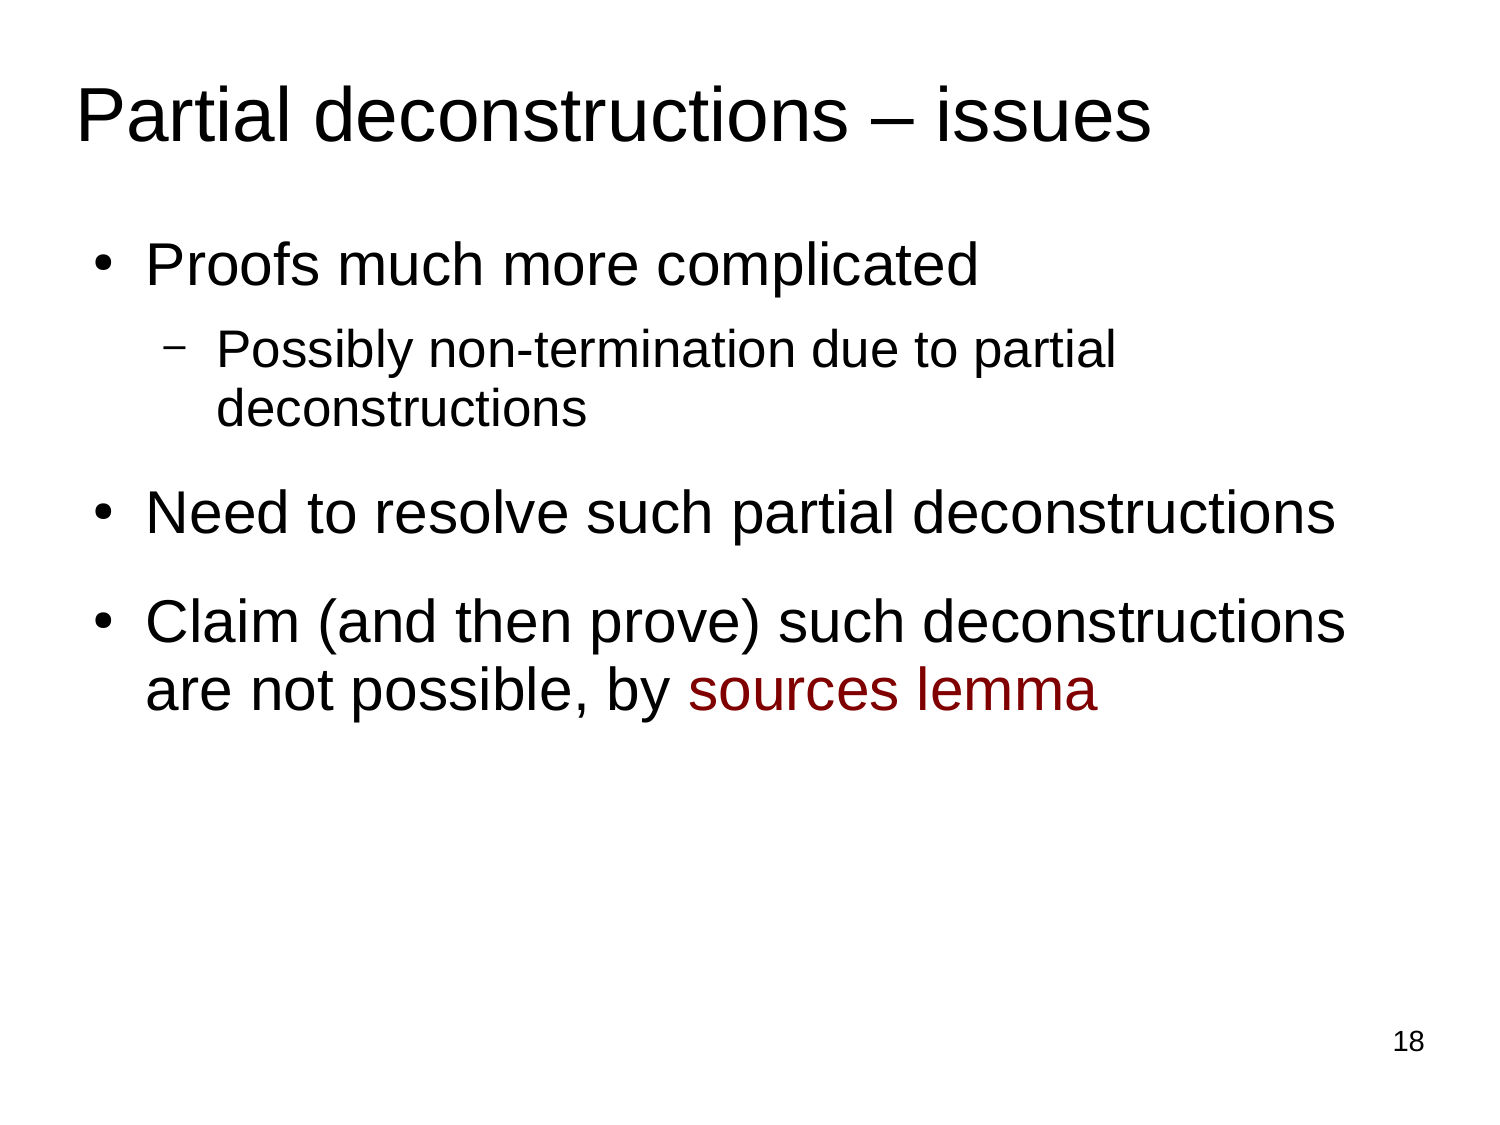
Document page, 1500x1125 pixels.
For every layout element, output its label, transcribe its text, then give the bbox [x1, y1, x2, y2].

list Proofs much more complicated Possibly non-termination due to partial deconstructions Need to resolve such partial deconstructions Claim (and then prove) such deconstructions are not possible, by sources lemma [75, 230, 1425, 1014]
title Partial deconstructions – issues [75, 44, 1425, 185]
